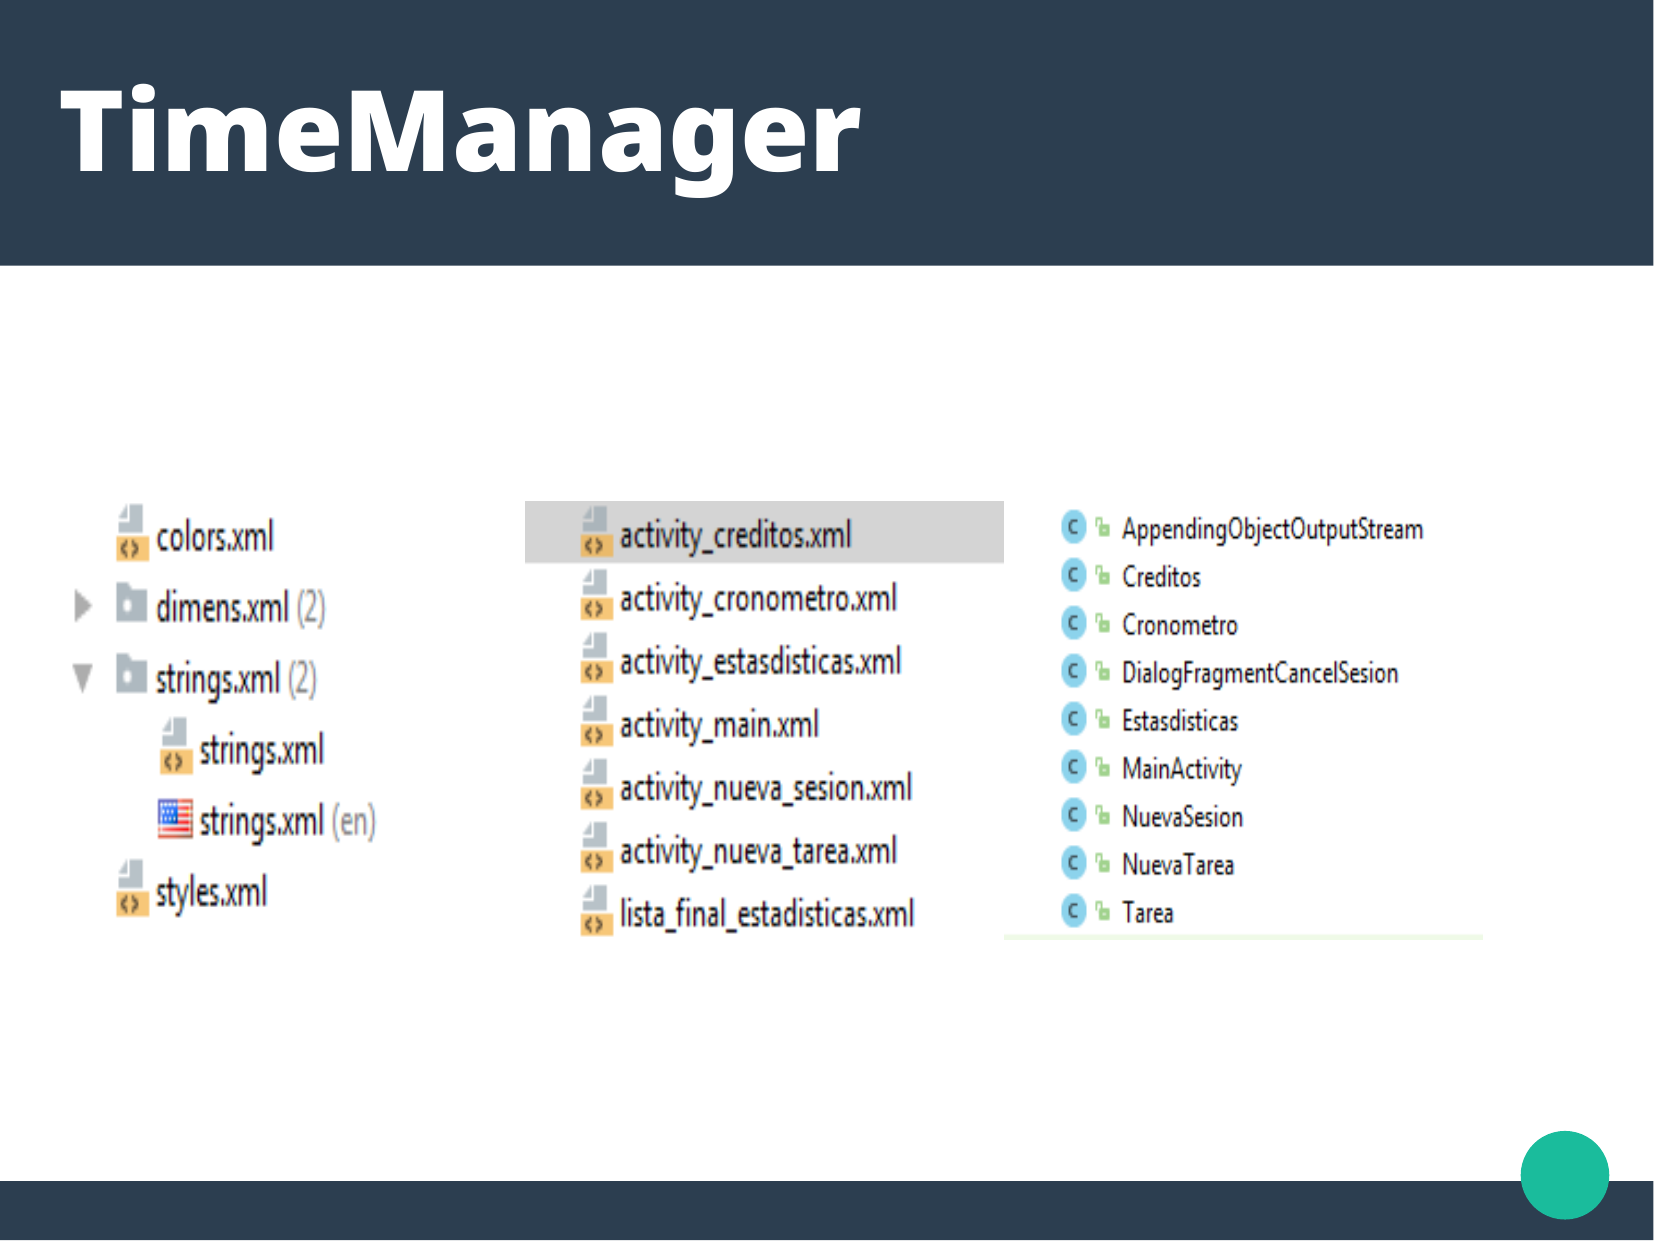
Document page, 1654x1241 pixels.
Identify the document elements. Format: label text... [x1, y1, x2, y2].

title TimeManager [59, 49, 1595, 207]
picture [23, 502, 502, 939]
picture [525, 501, 1483, 940]
list [59, 324, 1595, 1152]
